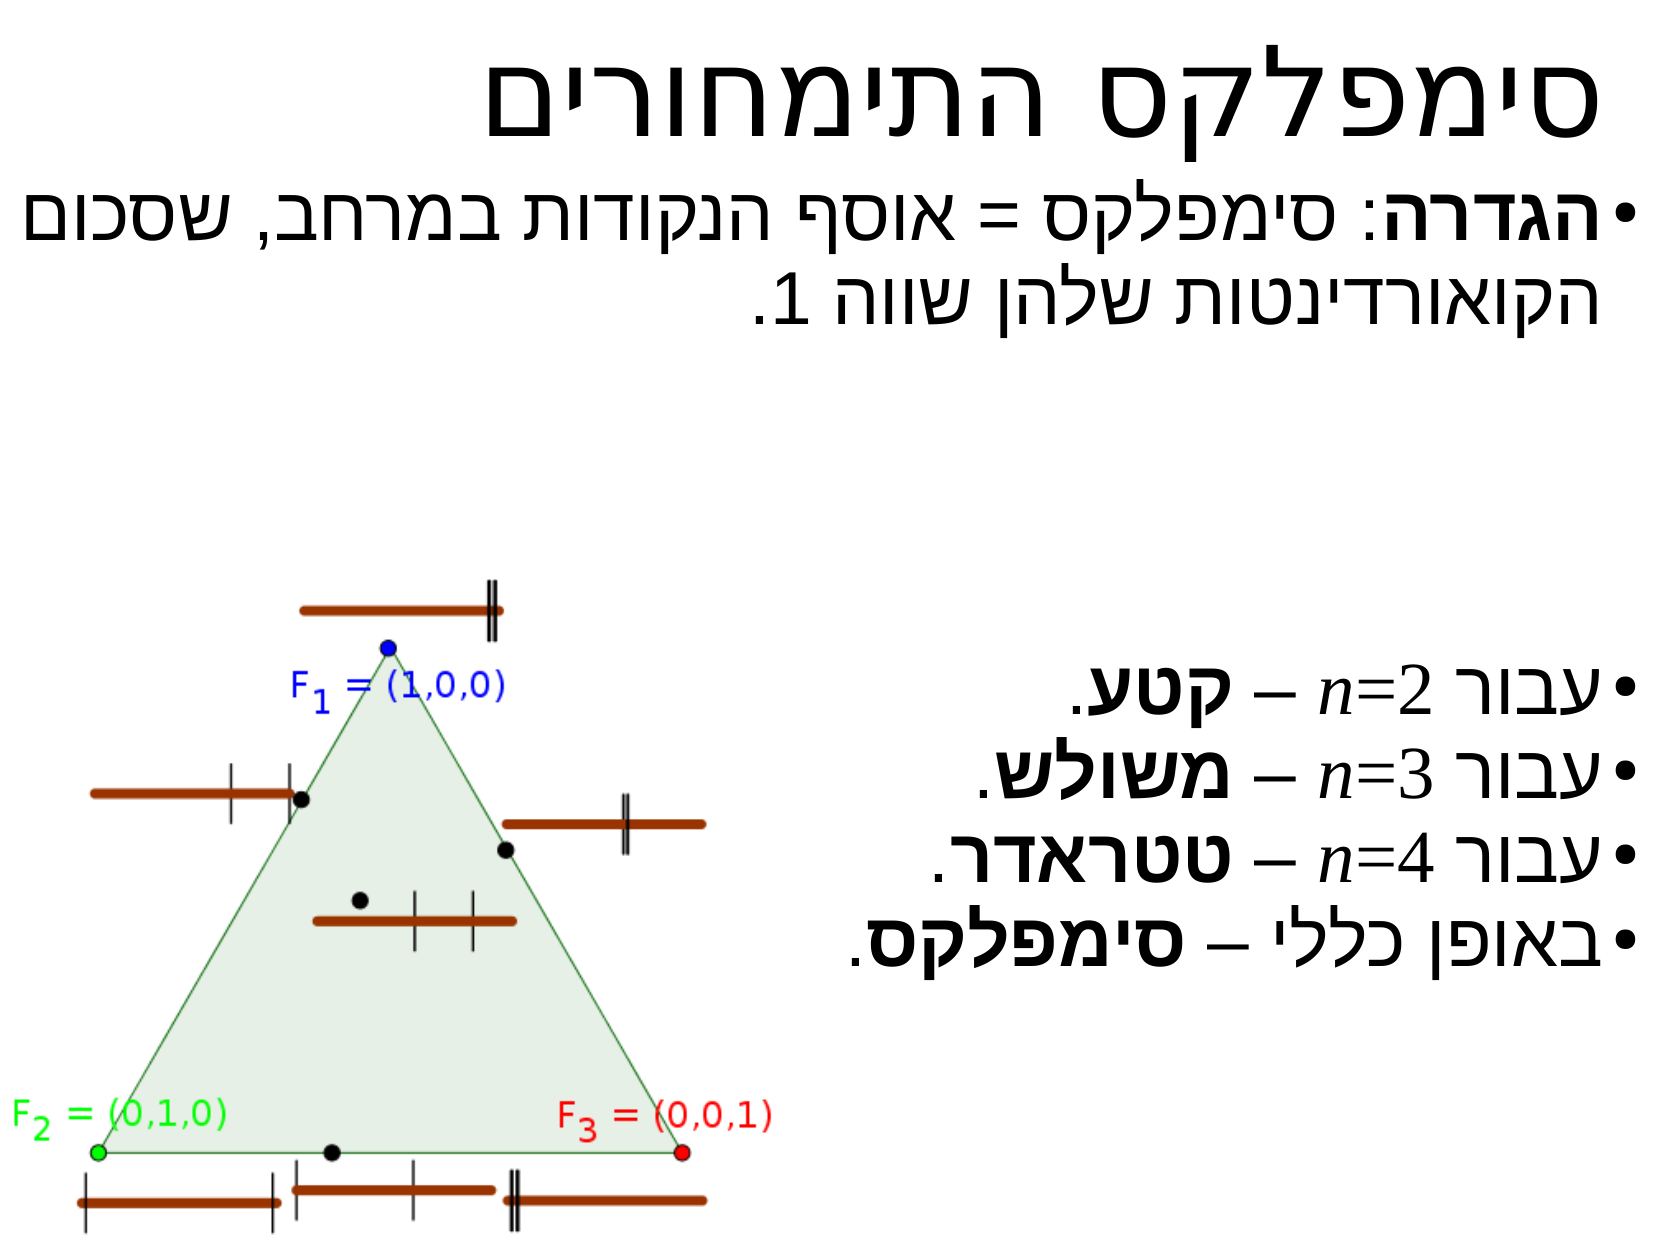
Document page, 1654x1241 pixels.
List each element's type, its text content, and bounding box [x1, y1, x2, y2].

text_box עבור n=2 – קטע. עבור n=3 – משולש. עבור n=4 – טטראדר. באופן כללי – סימפלקס. [690, 555, 1654, 1006]
picture [0, 579, 781, 1235]
text_box הגדרה: סימפלקס = אוסף הנקודות במרחב, שסכום הקואורדינטות שלהן שווה 1. [0, 165, 1654, 361]
title סימפלקס התימחורים [30, 7, 1654, 166]
